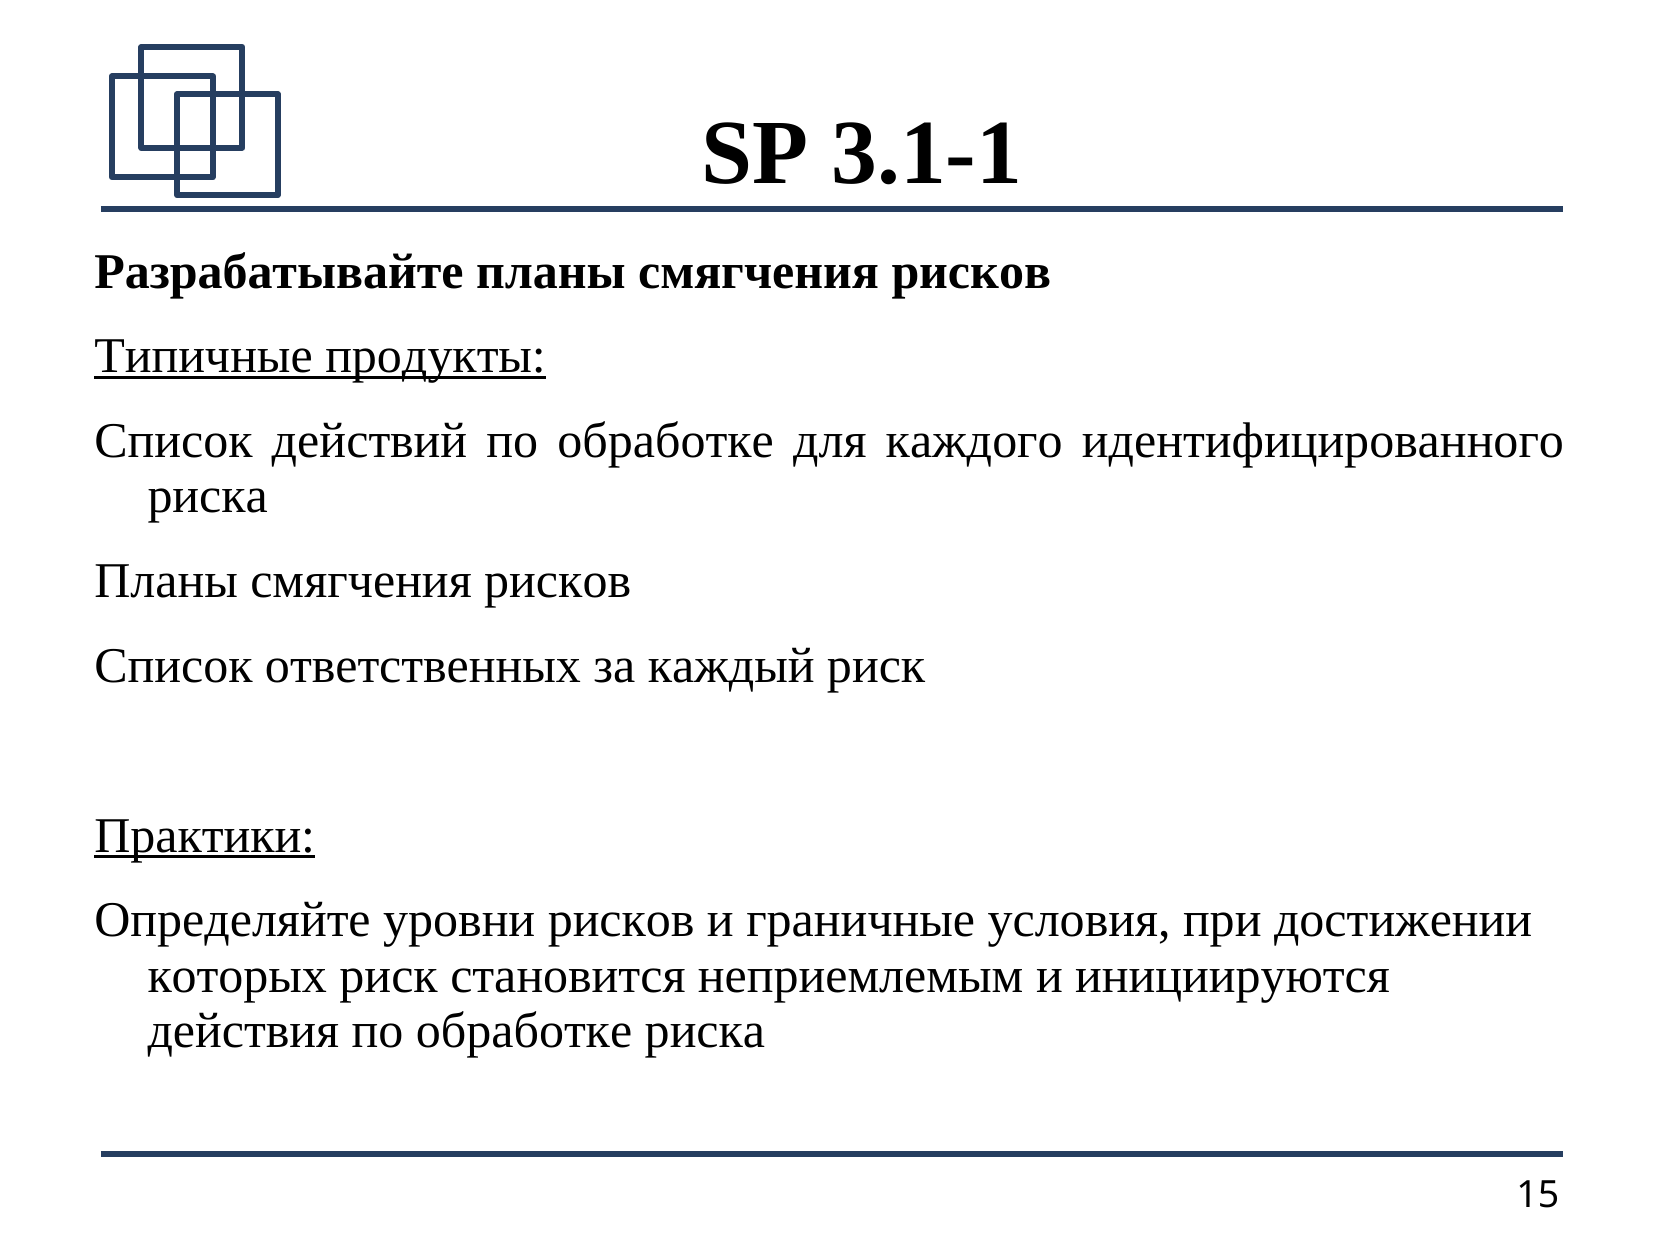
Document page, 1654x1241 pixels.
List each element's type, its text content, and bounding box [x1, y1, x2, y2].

title SP 3.1-1 [82, 49, 1571, 257]
list Разрабатывайте планы смягчения рисков Типичные продукты: Список действий по обработке для каждого идентифицированного риска Планы смягчения рисков Список ответственных за каждый риск Практики: Определяйте уровни рисков и граничные условия, при достижении которых риск становится неприемлемым и инициируются действия по обработке риска [76, 243, 1565, 1070]
